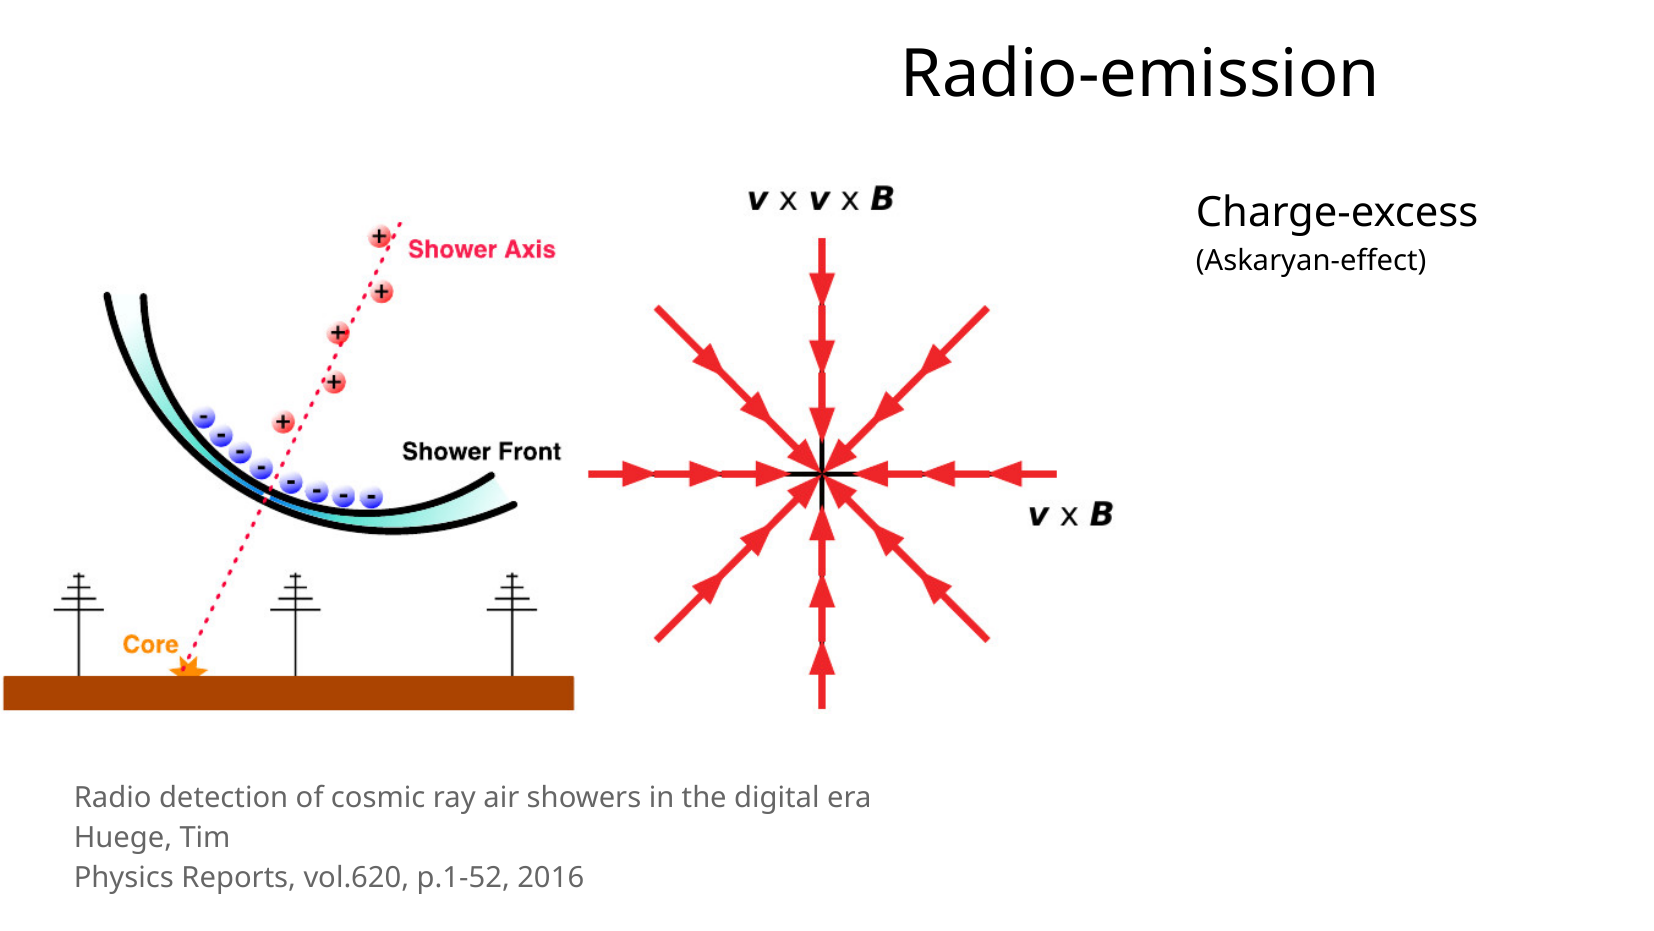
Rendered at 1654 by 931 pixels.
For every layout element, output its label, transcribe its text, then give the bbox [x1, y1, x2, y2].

picture [0, 177, 1123, 714]
text_box Radio-emission [885, 18, 1574, 145]
text_box Charge-excess (Askaryan-effect) [1181, 174, 1651, 762]
text_box Radio detection of cosmic ray air showers in the digital era Huege, Tim Physics Reports, vol.620, p.1-52, 2016 [59, 769, 1176, 931]
